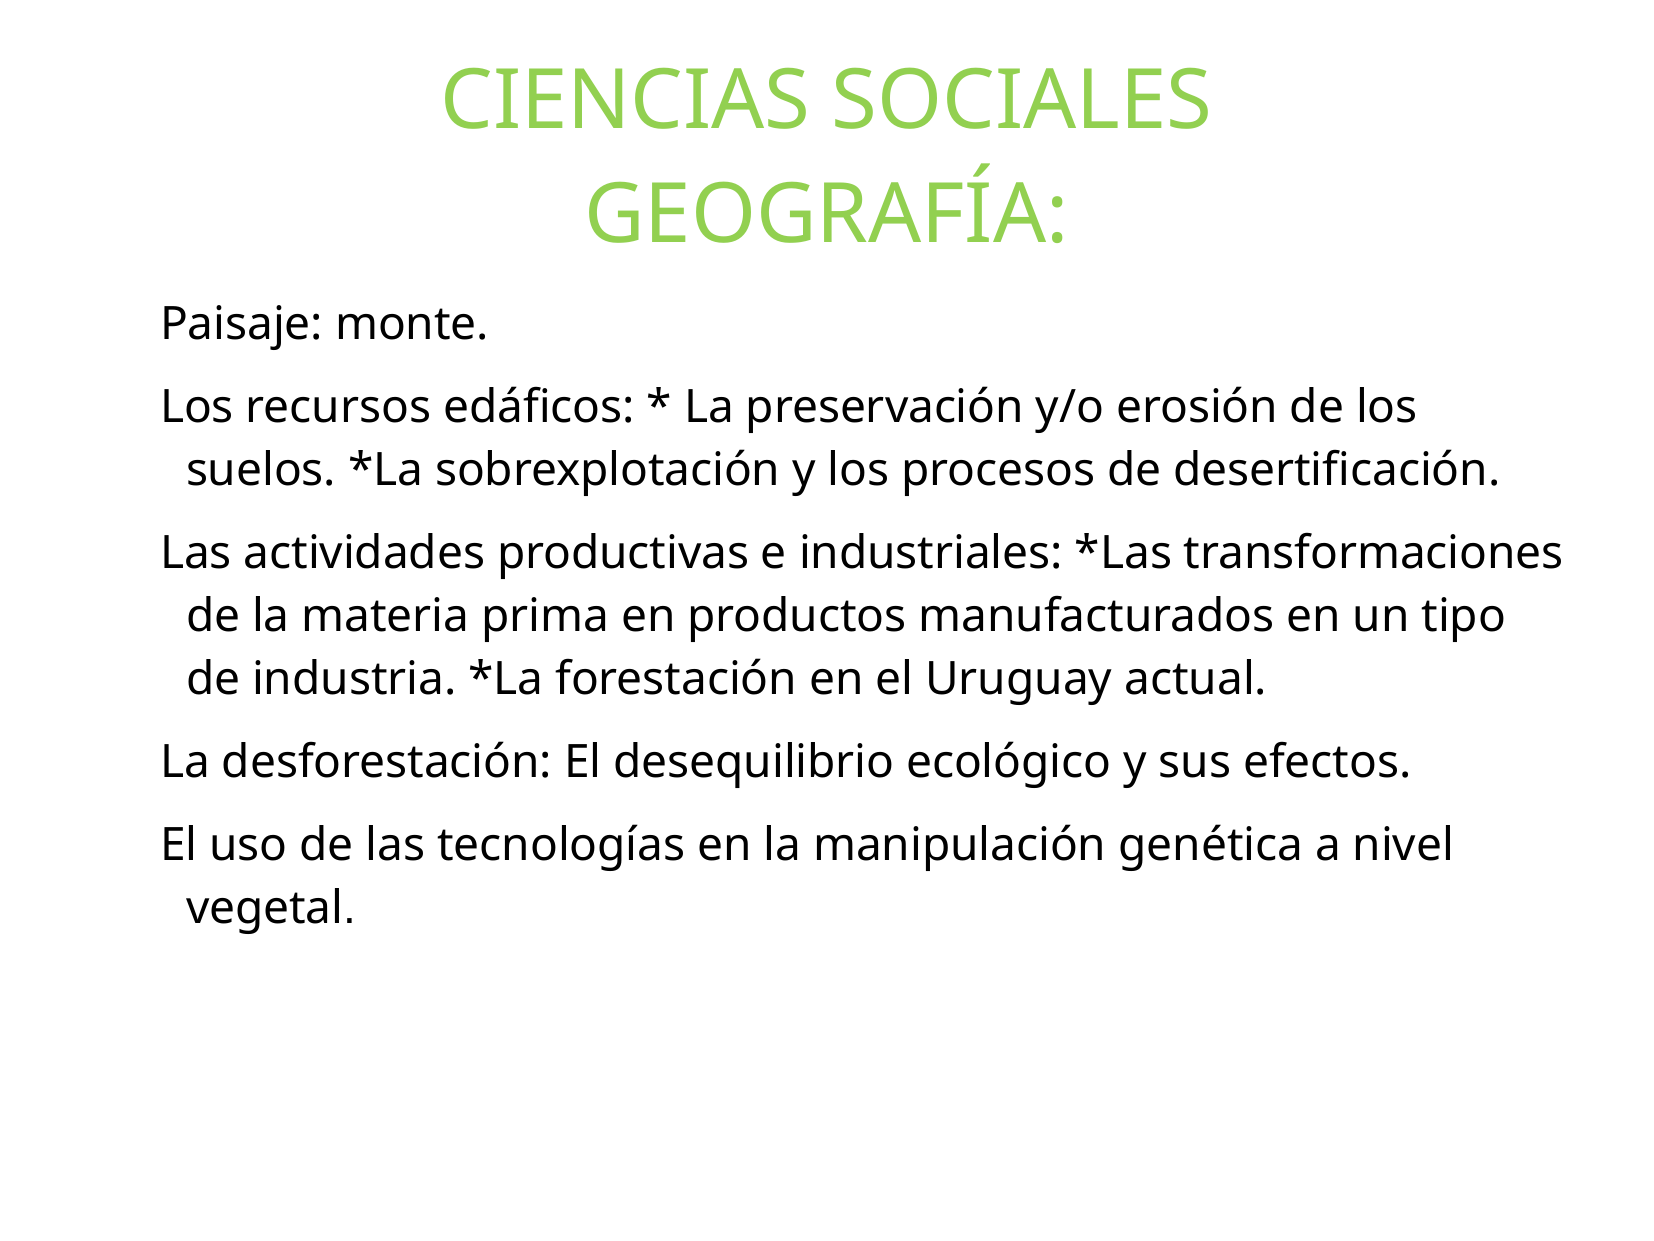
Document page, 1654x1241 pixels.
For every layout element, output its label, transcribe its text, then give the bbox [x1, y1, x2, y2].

title CIENCIAS SOCIALES GEOGRAFÍA: [82, 36, 1571, 270]
list Paisaje: monte. Los recursos edáficos: * La preservación y/o erosión de los suelos. *La sobrexplotación y los procesos de desertificación. Las actividades productivas e industriales: *Las transformaciones de la materia prima en productos manufacturados en un tipo de industria. *La forestación en el Uruguay actual. La desforestación: El desequilibrio ecológico y sus efectos. El uso de las tecnologías en la manipulación genética a nivel vegetal. [82, 290, 1571, 1010]
